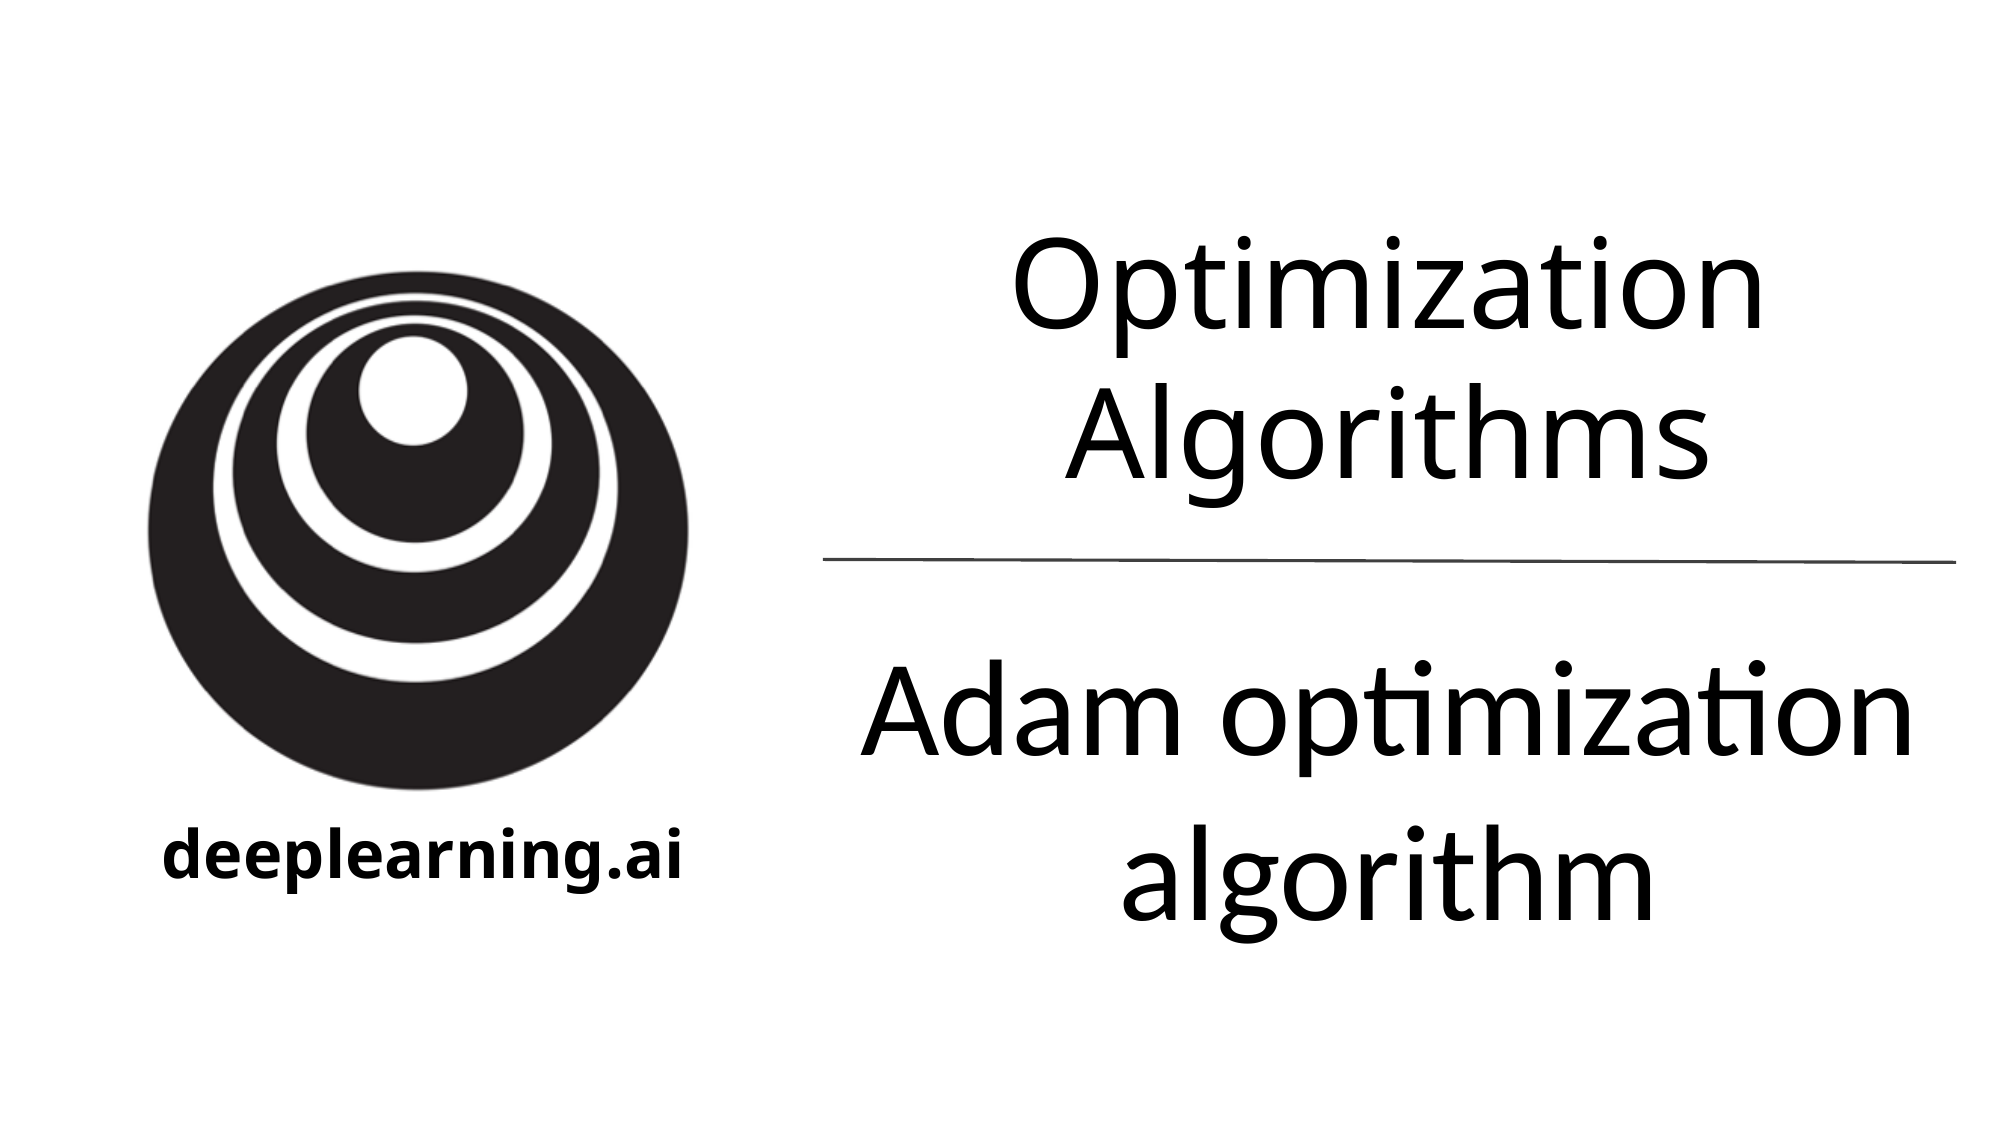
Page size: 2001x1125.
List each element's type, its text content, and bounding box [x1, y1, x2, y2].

picture [108, 234, 739, 768]
text_box deeplearning.ai [56, 768, 790, 901]
text_box Adam optimization algorithm [793, 610, 1986, 956]
title Optimization Algorithms [929, 194, 1850, 512]
